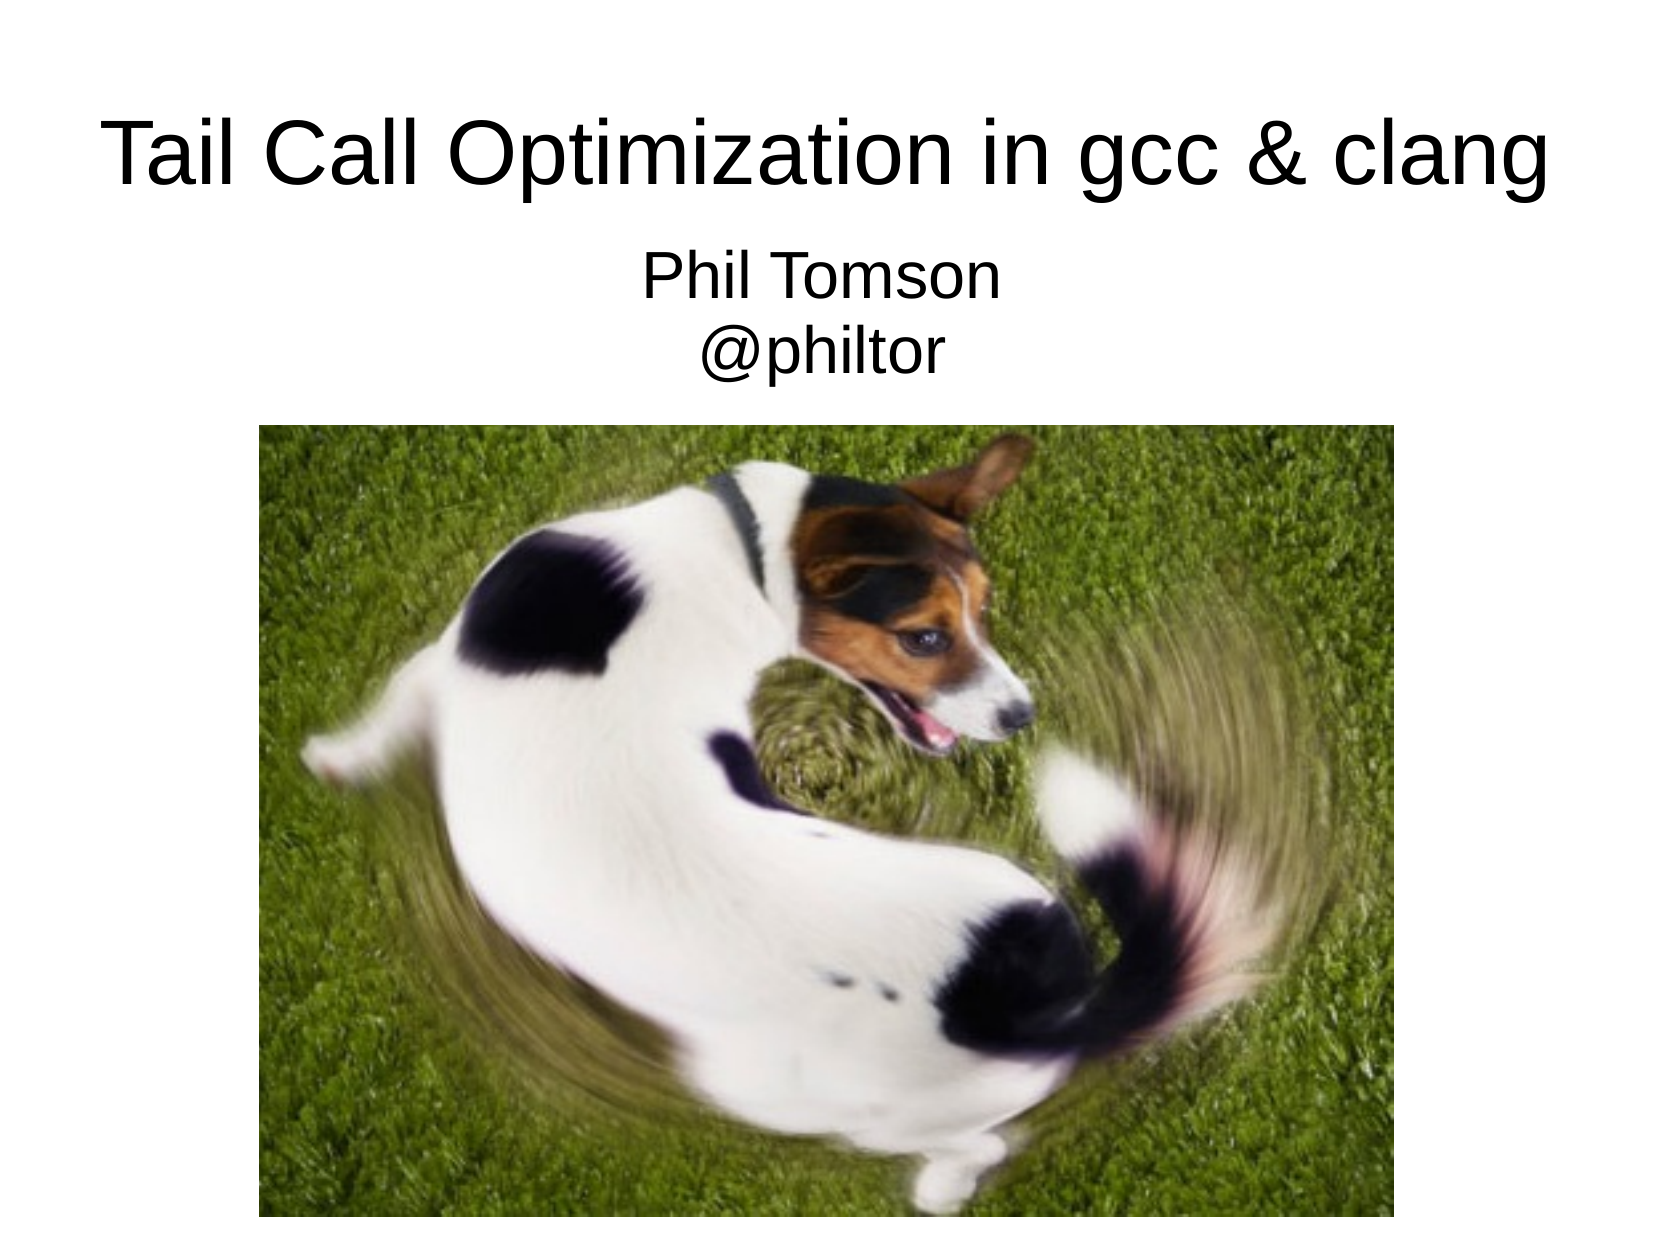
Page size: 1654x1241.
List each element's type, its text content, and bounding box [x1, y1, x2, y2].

subtitle Phil Tomson @philtor [94, 212, 1550, 414]
picture [259, 425, 1394, 1217]
title Tail Call Optimization in gcc & clang [82, 49, 1571, 257]
